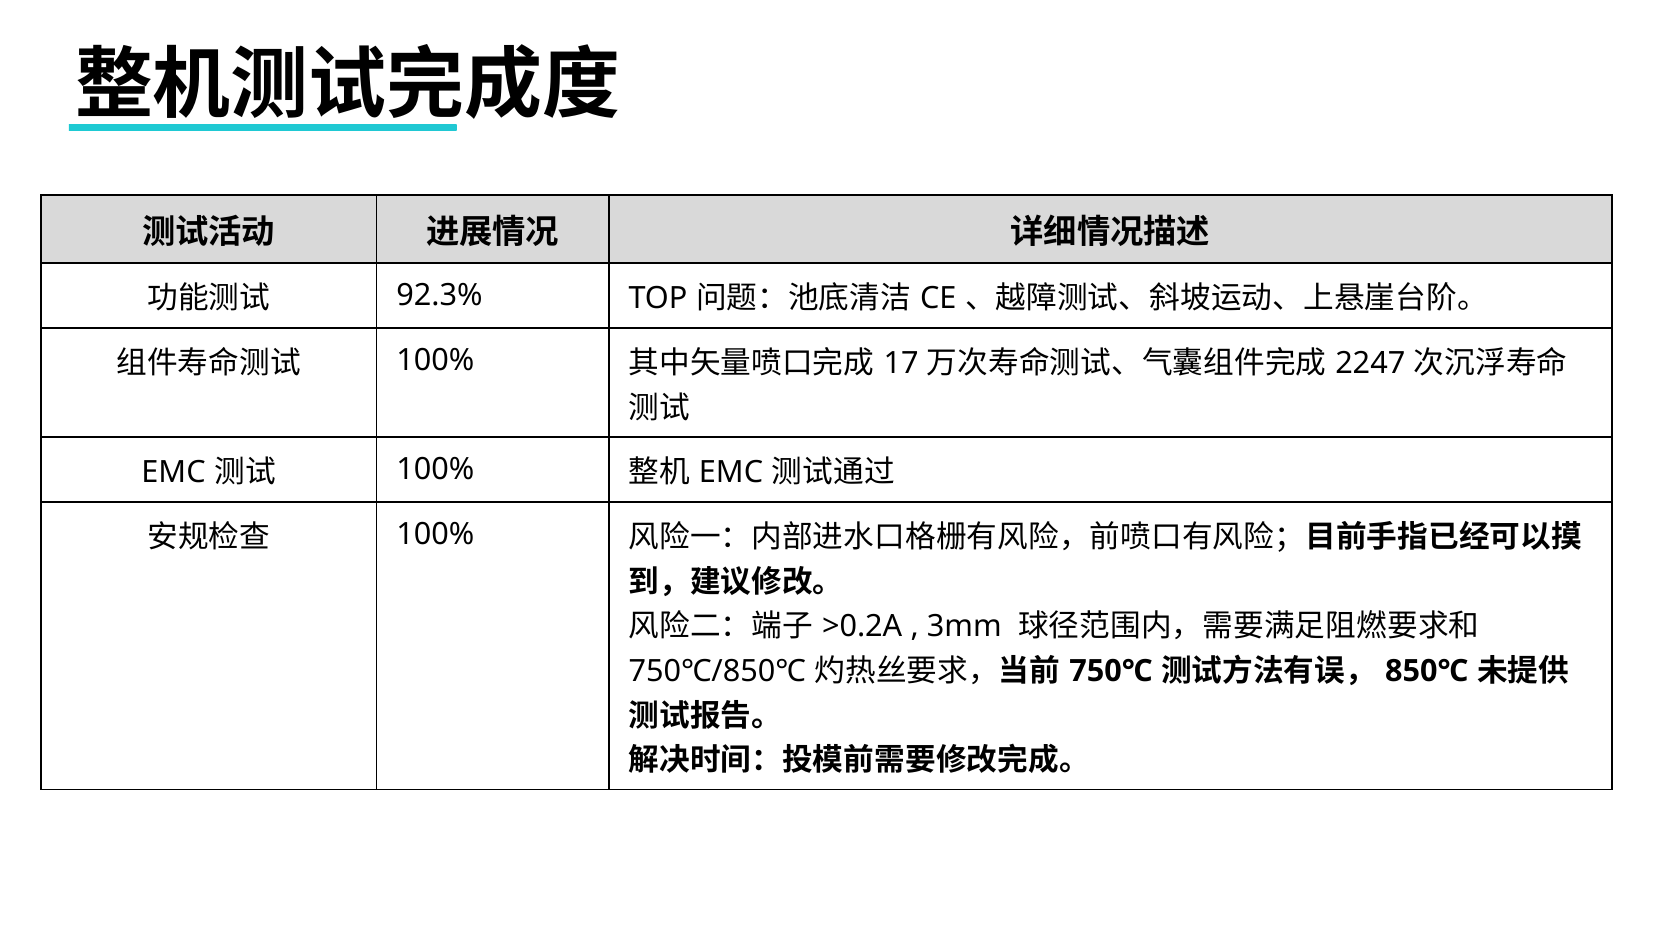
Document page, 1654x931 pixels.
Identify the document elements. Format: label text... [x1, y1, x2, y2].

table_header 详细情况描述 [610, 196, 1611, 262]
table_cell 安规检查 [42, 503, 376, 789]
text_box [68, 124, 457, 131]
table_cell 92.3% [377, 264, 608, 327]
table_cell 功能测试 [42, 264, 376, 327]
table_cell TOP问题：池底清洁CE、越障测试、斜坡运动、上悬崖台阶。 [610, 264, 1611, 327]
table_cell EMC测试 [42, 438, 376, 501]
table_cell 风险一：内部进水口格栅有风险，前喷口有风险；目前手指已经可以摸到，建议修改。 风险二：端子>0.2A , 3mm 球径范围内，需要满足阻燃要求和750℃/850℃灼热丝要求，当前750℃测试方法有误，850℃未提供测试报告。 解决时间：投模前需要修改完成。 [610, 503, 1611, 789]
table_header 测试活动 [42, 196, 376, 262]
table_header 进展情况 [377, 196, 608, 262]
table_cell 100% [377, 329, 608, 436]
table_cell 组件寿命测试 [42, 329, 376, 436]
table_cell 其中矢量喷口完成17万次寿命测试、气囊组件完成2247次沉浮寿命测试 [610, 329, 1611, 436]
table_cell 100% [377, 503, 608, 789]
table_cell 100% [377, 438, 608, 501]
table_cell 整机EMC测试通过 [610, 438, 1611, 501]
text_box 整机测试完成度 [55, 37, 949, 137]
